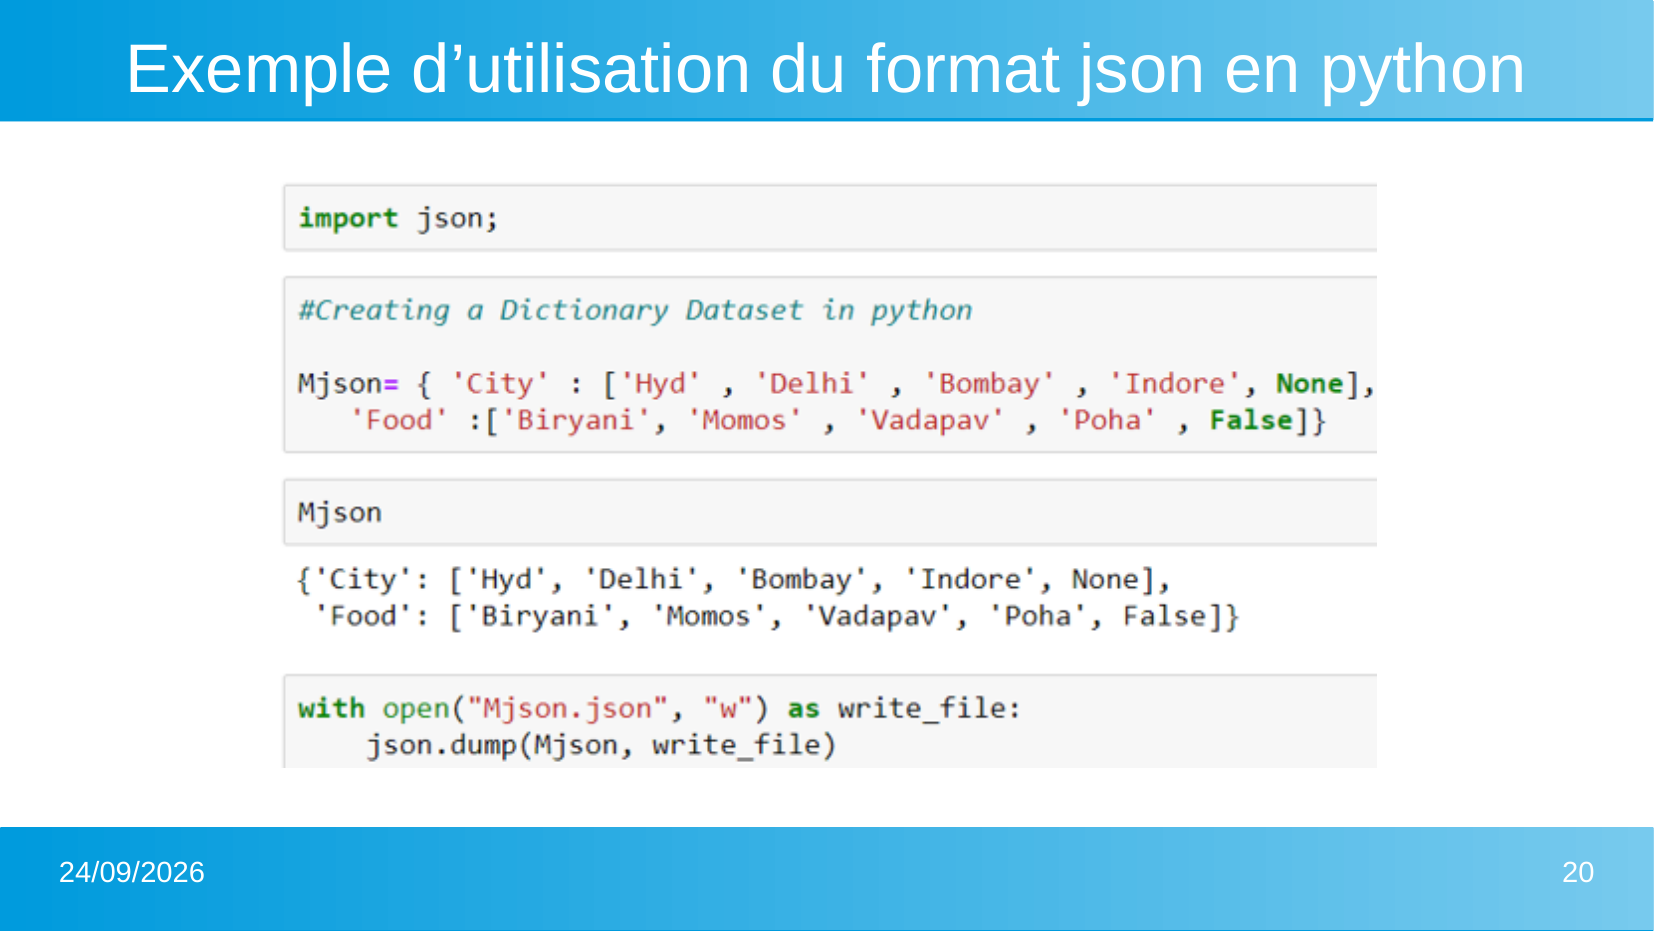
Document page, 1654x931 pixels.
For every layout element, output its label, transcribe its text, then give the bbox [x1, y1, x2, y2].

picture [276, 177, 1377, 768]
title Exemple d’utilisation du format json en python [58, 29, 1595, 108]
